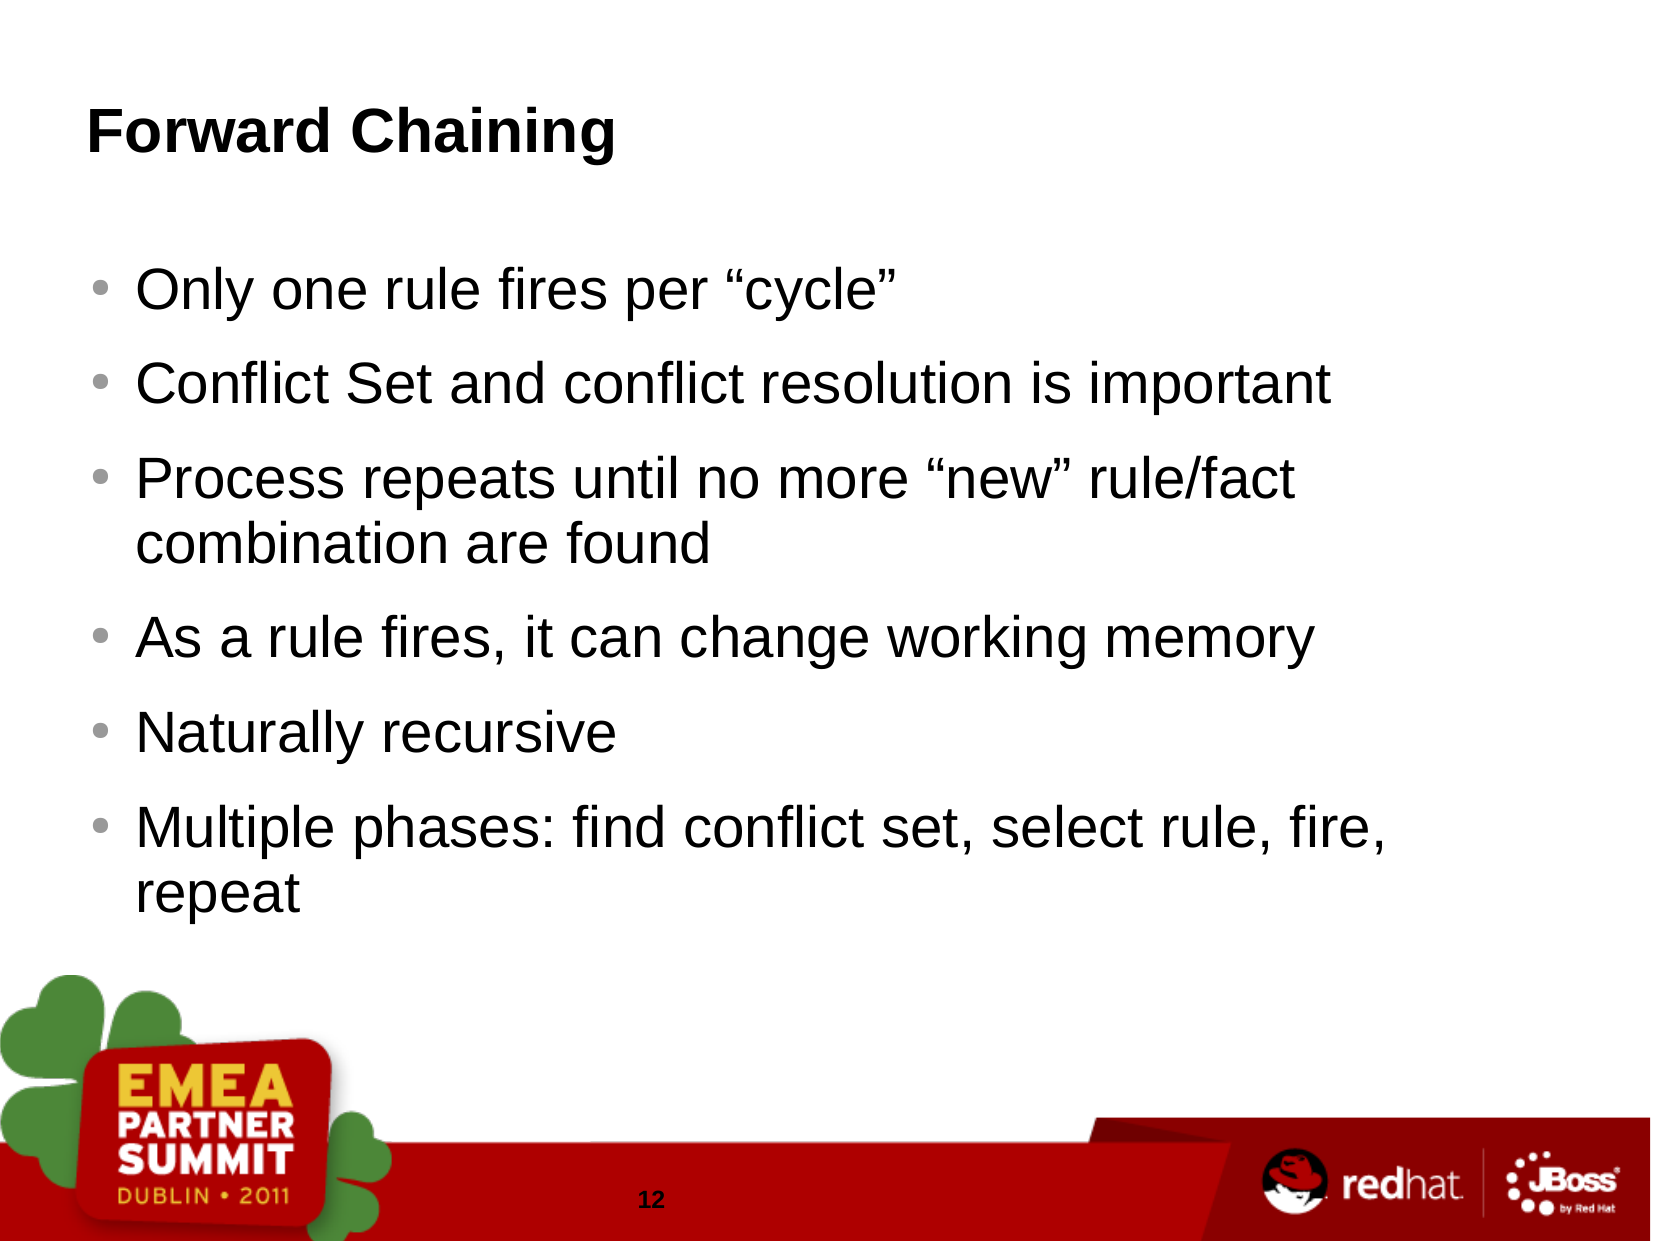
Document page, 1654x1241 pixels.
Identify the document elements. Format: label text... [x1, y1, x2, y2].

picture [0, 975, 1651, 1241]
list Only one rule fires per “cycle” Conflict Set and conflict resolution is important Process repeats until no more “new” rule/fact combination are found As a rule fires, it can change working memory Naturally recursive Multiple phases: find conflict set, select rule, fire, repeat [75, 256, 1564, 1051]
title Forward Chaining [86, 37, 1576, 226]
